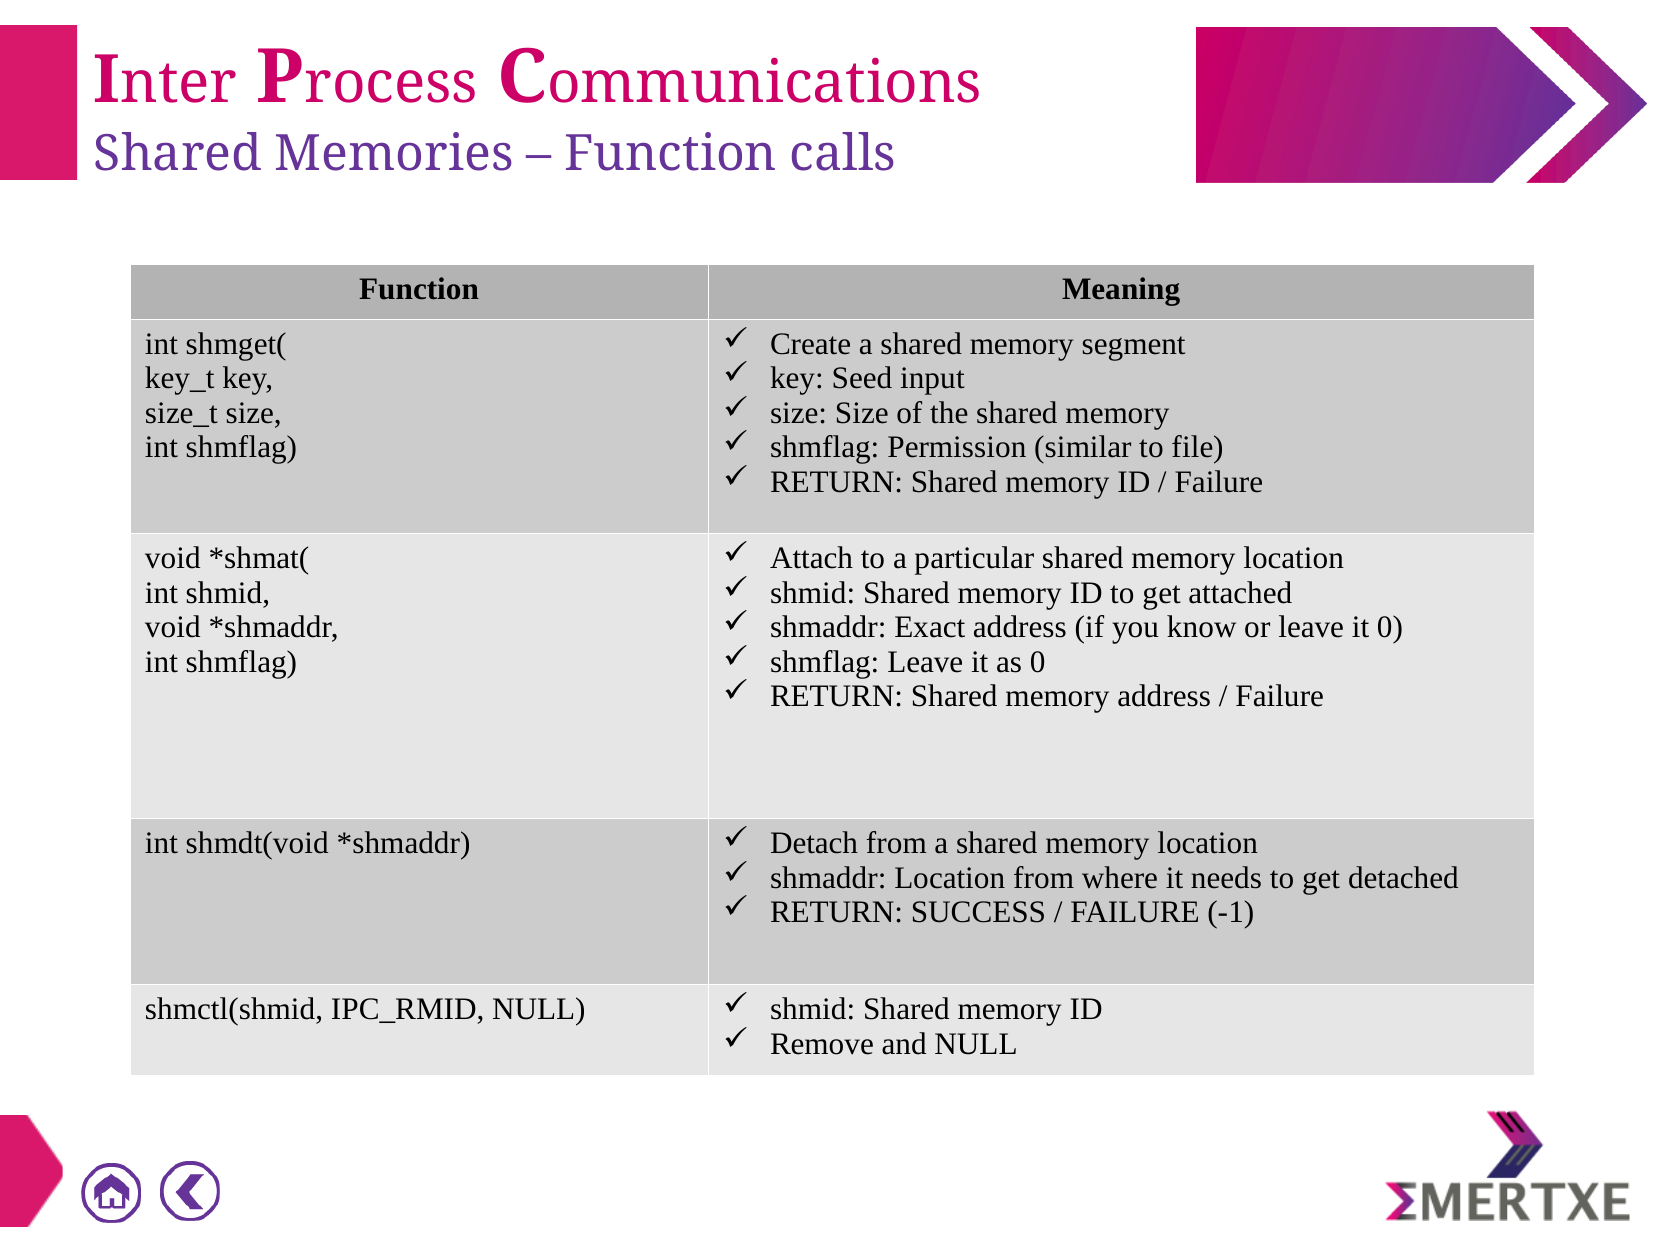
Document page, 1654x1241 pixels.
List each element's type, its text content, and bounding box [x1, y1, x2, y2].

picture [1571, 27, 1647, 183]
table_cell Create a shared memory segment key: Seed input size: Size of the shared memory shmflag: Permission (similar to file) RETURN: Shared memory ID / Failure [709, 320, 1534, 533]
table_header Function [131, 265, 708, 319]
table_cell void *shmat( int shmid, void *shmaddr, int shmflag) [131, 534, 708, 818]
table_cell Detach from a shared memory location shmaddr: Location from where it needs to get detached RETURN: SUCCESS / FAILURE (-1) [709, 819, 1534, 984]
picture [160, 1161, 220, 1221]
table_cell int shmdt(void *shmaddr) [131, 819, 708, 984]
table_cell Attach to a particular shared memory location shmid: Shared memory ID to get attached shmaddr: Exact address (if you know or leave it 0) shmflag: Leave it as 0 RETURN: Shared memory address / Failure [709, 534, 1534, 818]
picture [1385, 1107, 1631, 1221]
table_cell int shmget( key_t key, size_t size, int shmflag) [131, 320, 708, 533]
table_cell shmid: Shared memory ID Remove and NULL [709, 985, 1534, 1075]
title Inter Process Communications Shared Memories – Function calls [93, 2, 1571, 210]
table_header Meaning [709, 265, 1534, 319]
table_cell shmctl(shmid, IPC_RMID, NULL) [131, 985, 708, 1075]
picture [81, 1163, 141, 1223]
